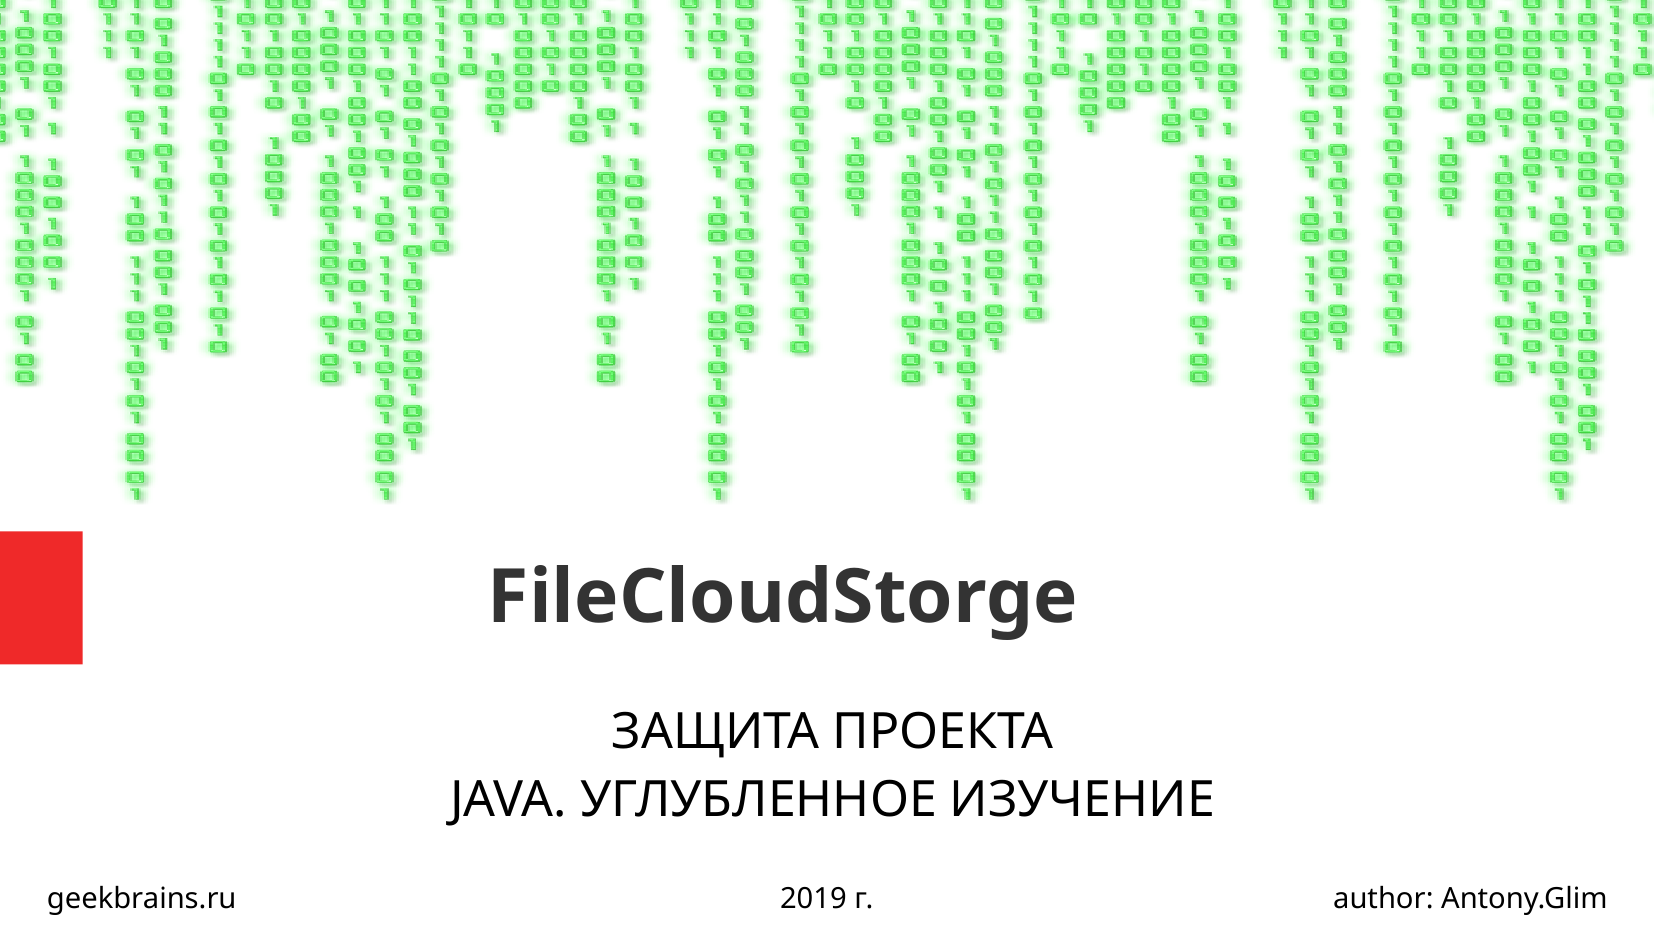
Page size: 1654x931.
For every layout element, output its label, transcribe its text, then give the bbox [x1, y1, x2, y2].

subtitle ЗАЩИТА ПРОЕКТА JAVA. УГЛУБЛЕННОЕ ИЗУЧЕНИЕ [129, 702, 1536, 824]
text_box geekbrains.ru [0, 876, 284, 917]
title FileCloudStorge [487, 505, 1166, 683]
text_box author: Antony.Glim [1287, 876, 1654, 917]
text_box 2019 г. [726, 876, 928, 917]
picture [0, 0, 1654, 505]
